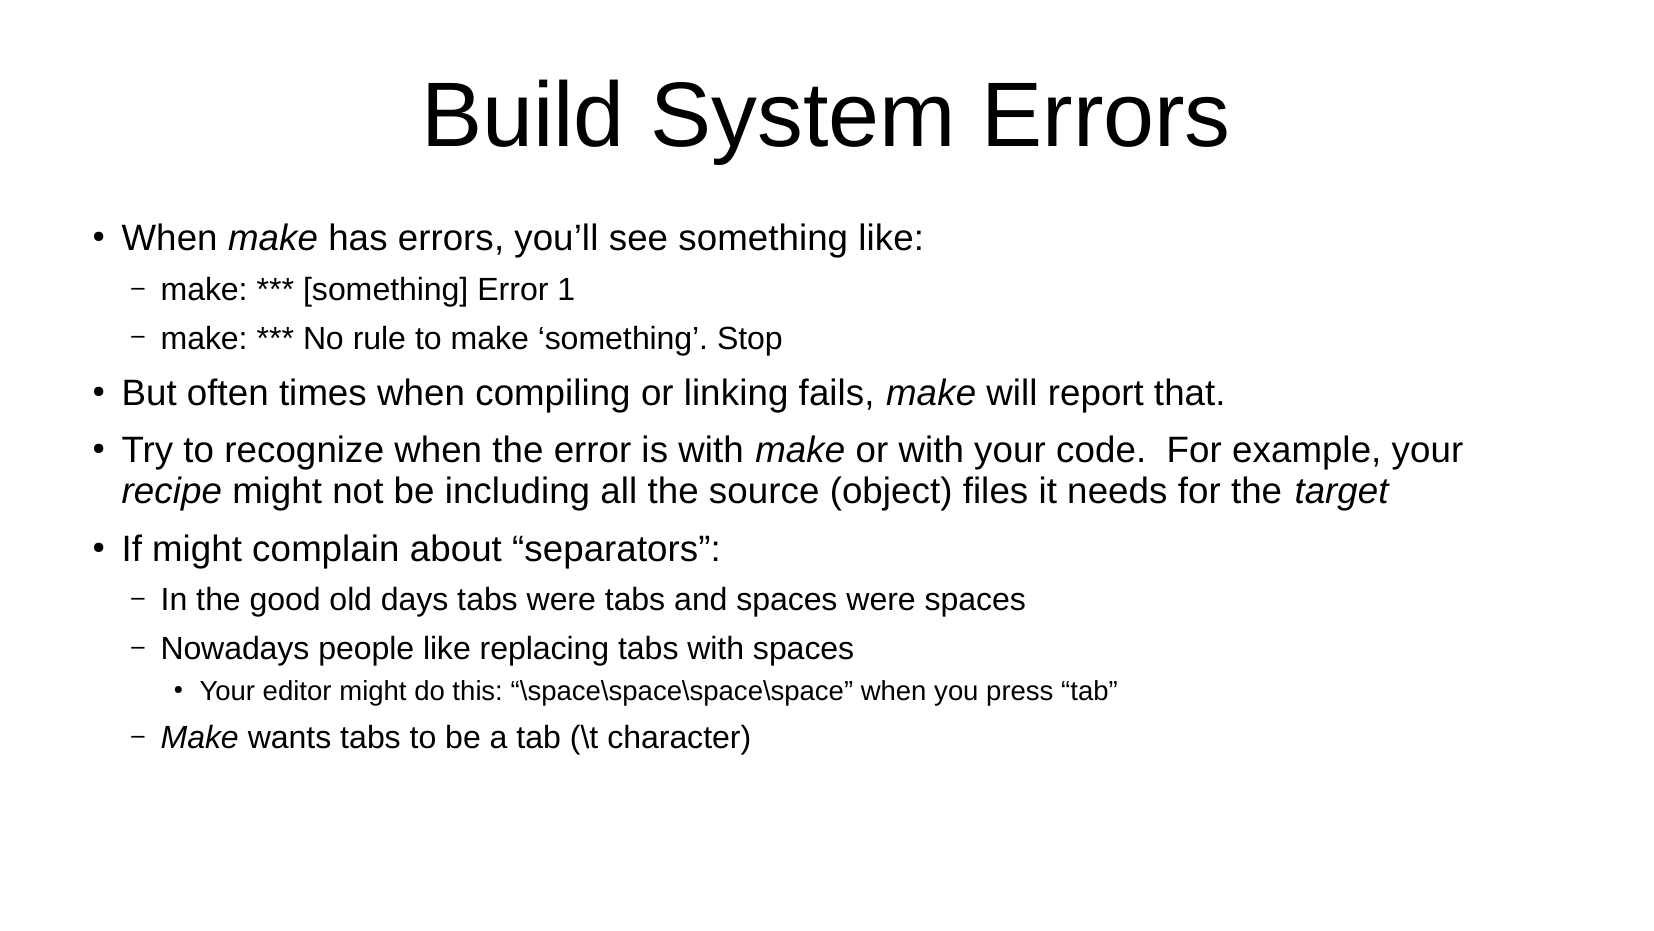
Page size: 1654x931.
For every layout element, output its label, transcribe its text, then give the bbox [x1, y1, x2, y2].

list When make has errors, you’ll see something like: make: *** [something] Error 1 make: *** No rule to make ‘something’. Stop But often times when compiling or linking fails, make will report that. Try to recognize when the error is with make or with your code. For example, your recipe might not be including all the source (object) files it needs for the target If might complain about “separators”: In the good old days tabs were tabs and spaces were spaces Nowadays people like replacing tabs with spaces Your editor might do this: “\space\space\space\space” when you press “tab” Make wants tabs to be a tab (\t character) [82, 217, 1571, 758]
title Build System Errors [82, 37, 1571, 193]
